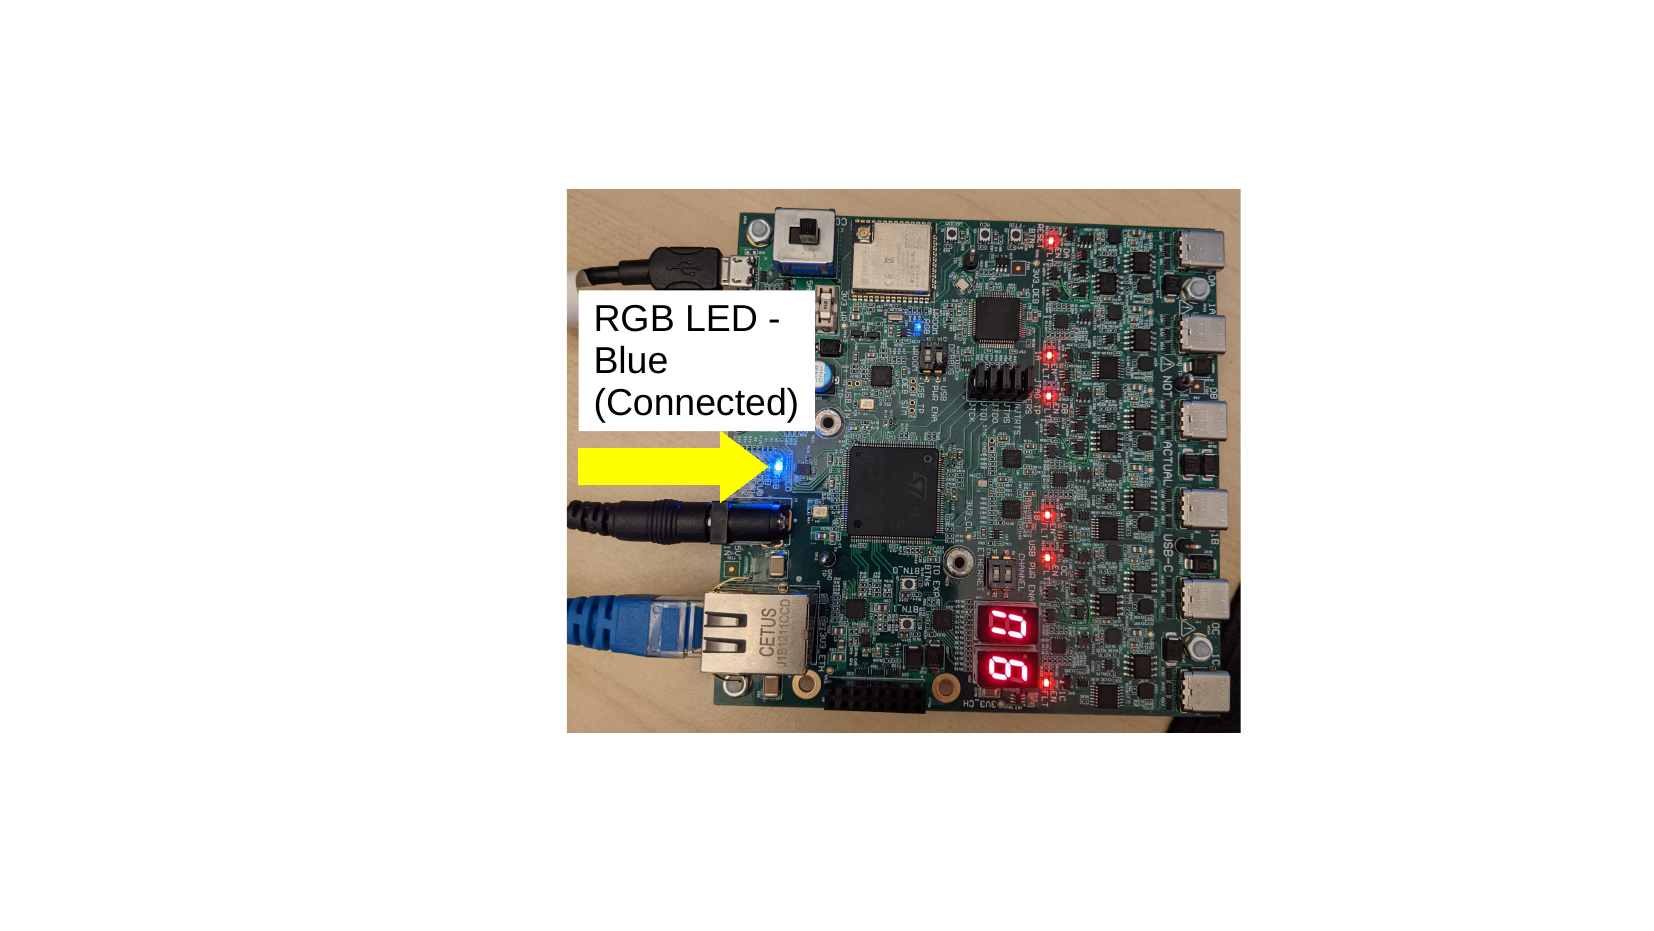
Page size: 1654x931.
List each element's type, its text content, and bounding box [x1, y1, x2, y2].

text_box RGB LED - Blue (Connected) [578, 290, 815, 432]
picture [566, 189, 1241, 733]
text_box [578, 432, 768, 503]
